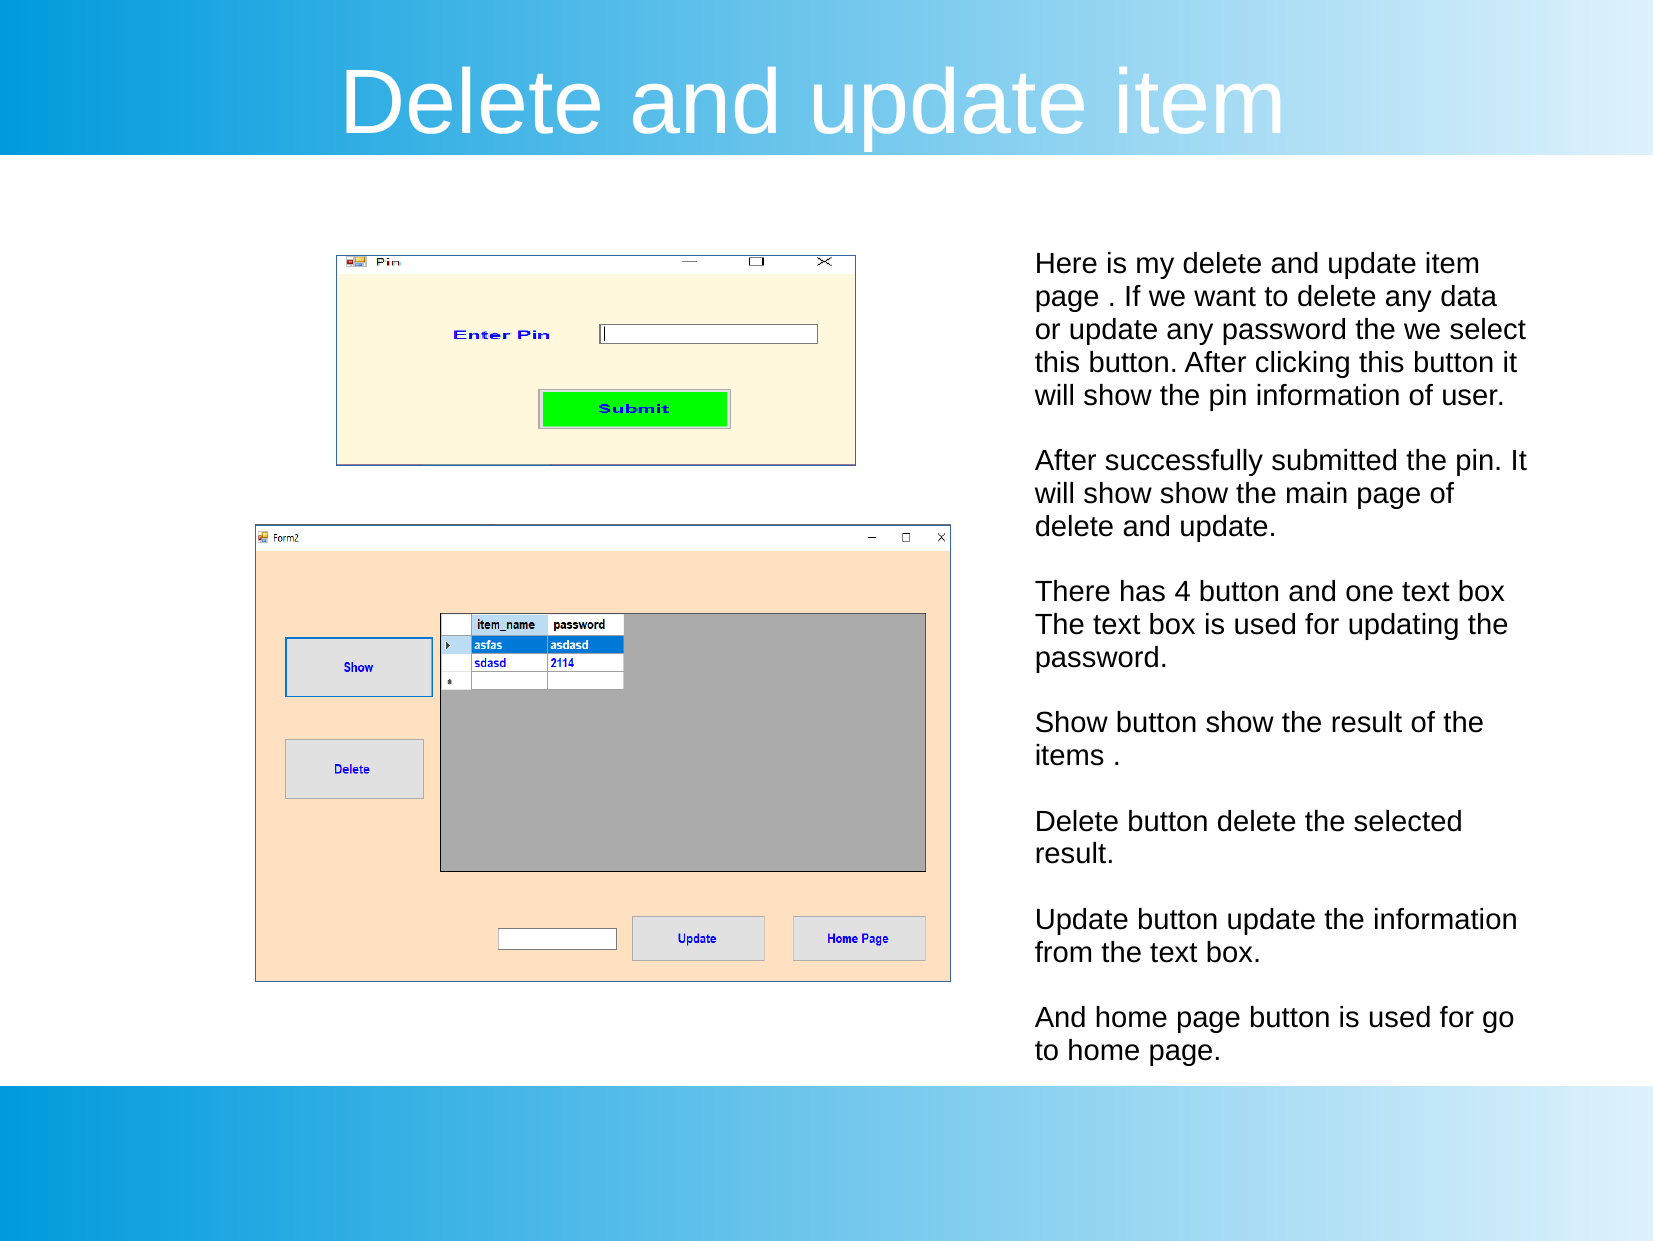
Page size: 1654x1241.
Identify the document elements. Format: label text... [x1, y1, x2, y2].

picture [255, 524, 951, 982]
picture [336, 254, 856, 466]
text_box Here is my delete and update item page . If we want to delete any data or update any password the we select this button. After clicking this button it will show the pin information of user. After successfully submitted the pin. It will show show the main page of delete and update. There has 4 button and one text box The text box is used for updating the password. Show button show the result of the items . Delete button delete the selected result. Update button update the information from the text box. And home page button is used for go to home page. [1020, 240, 1546, 1107]
title Delete and update item [82, 49, 1571, 155]
